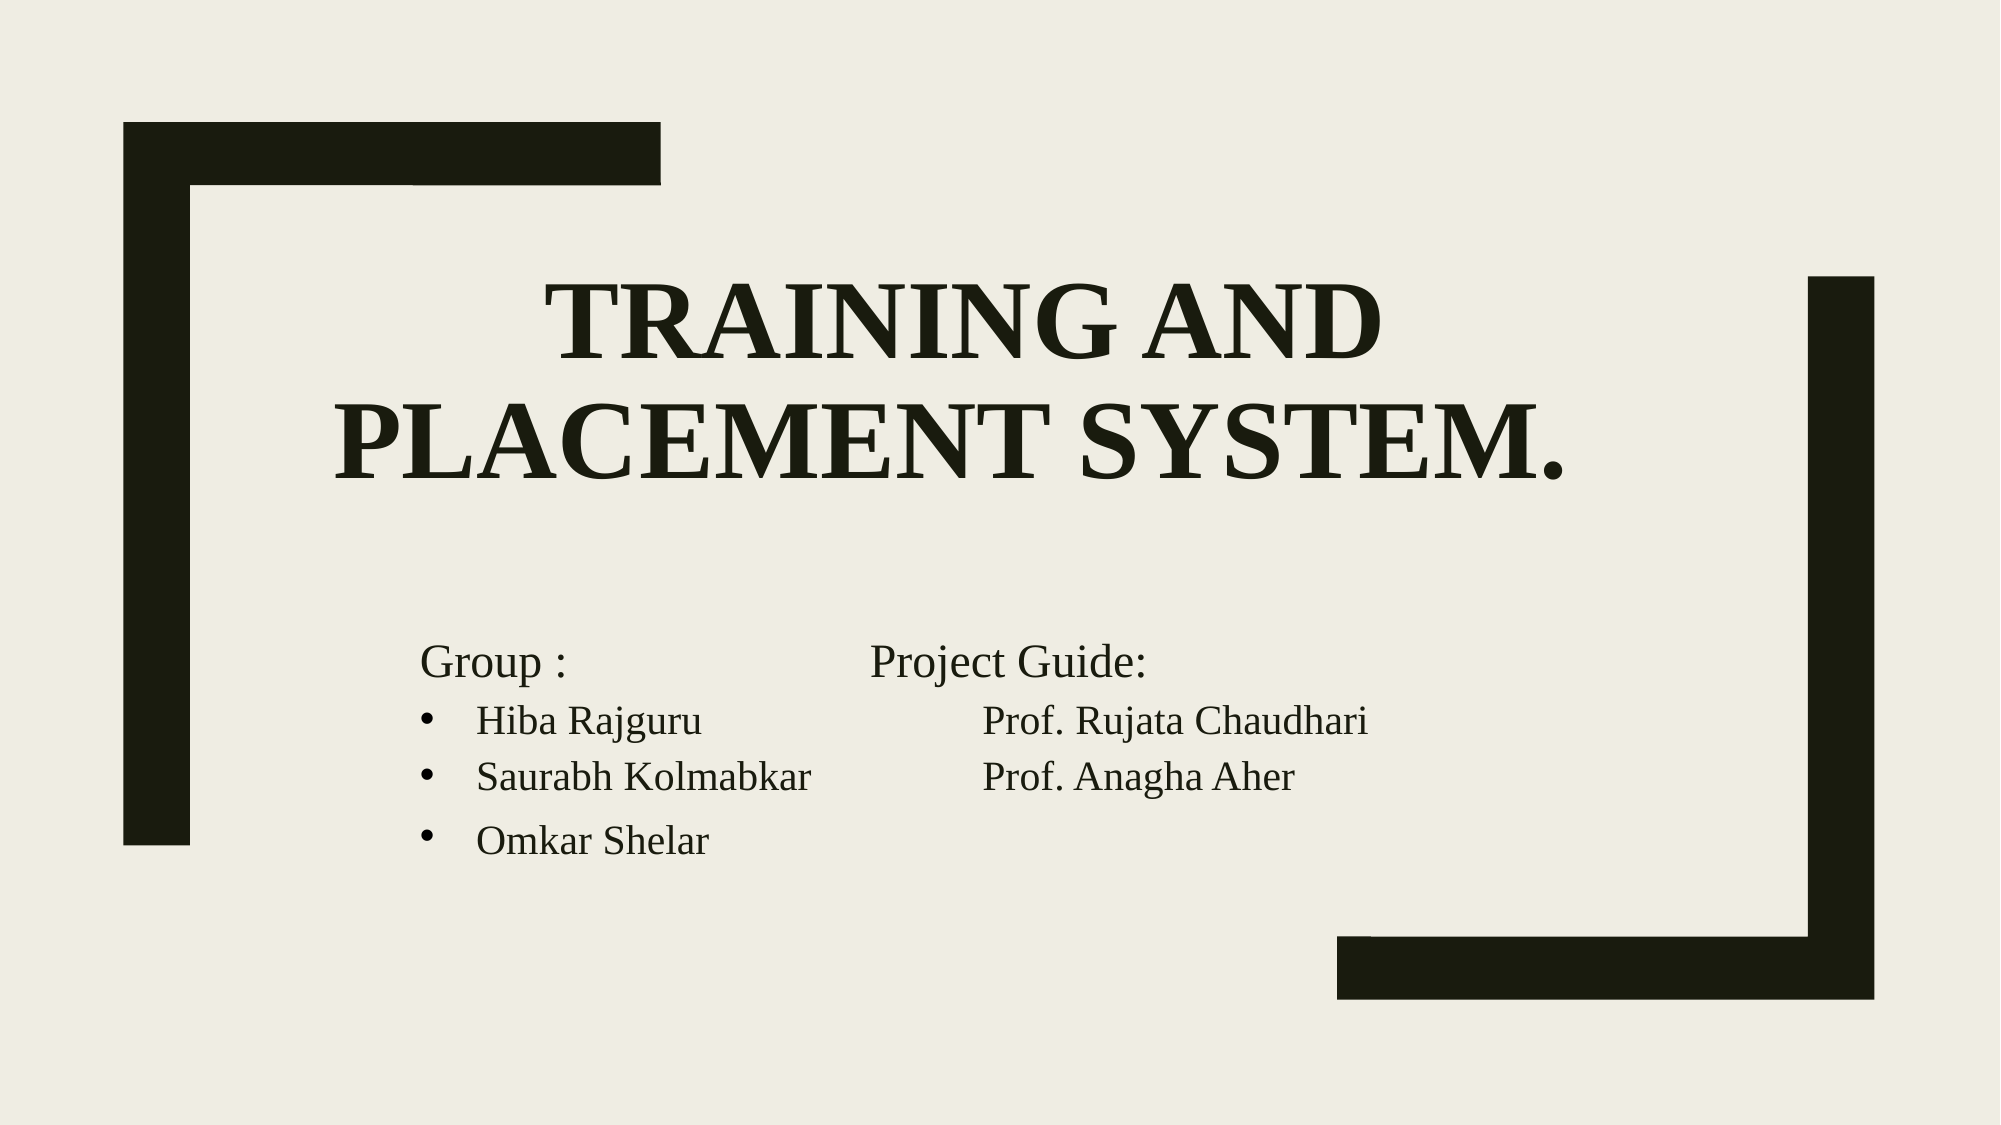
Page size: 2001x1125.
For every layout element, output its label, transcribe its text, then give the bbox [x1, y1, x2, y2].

subtitle Group : Project Guide: Hiba Rajguru Prof. Rujata Chaudhari Saurabh Kolmabkar Prof. Anagha Aher Omkar Shelar [404, 615, 1651, 1016]
title Training and Placement System. [279, 236, 1652, 510]
